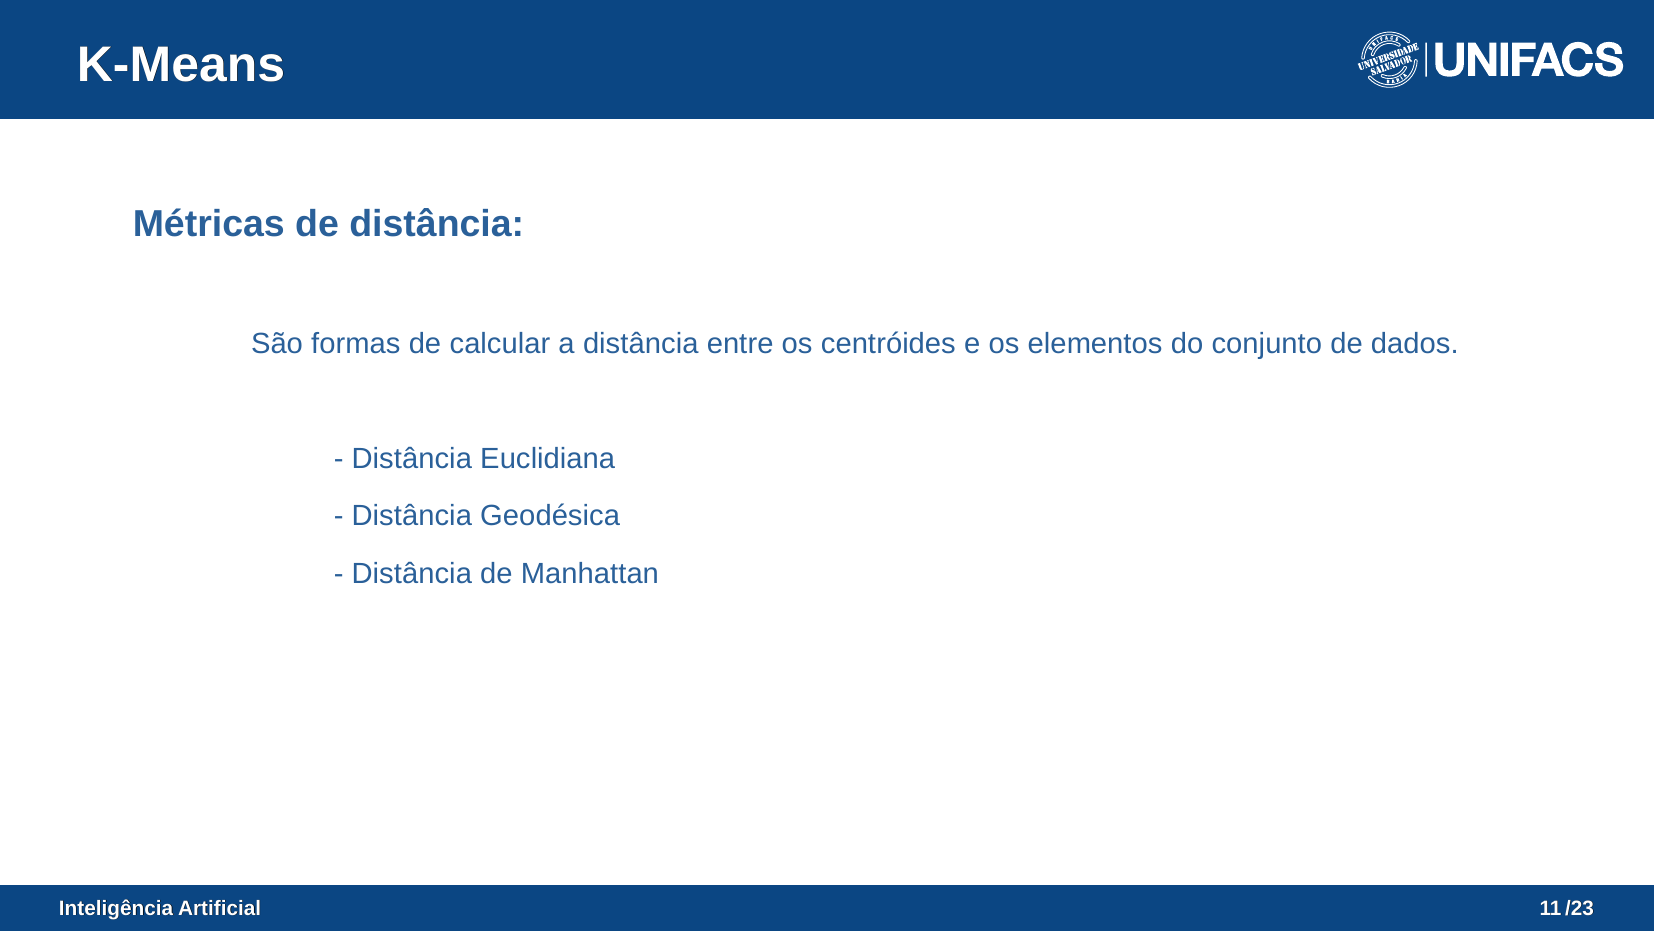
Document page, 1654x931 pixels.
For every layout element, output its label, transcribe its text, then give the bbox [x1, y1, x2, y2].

text_box K-Means [76, 7, 1241, 120]
text_box Métricas de distância: São formas de calcular a distância entre os centróides e os elementos do conjunto de dados. - Distância Euclidiana - Distância Geodésica - Distância de Manhattan [118, 194, 1536, 598]
